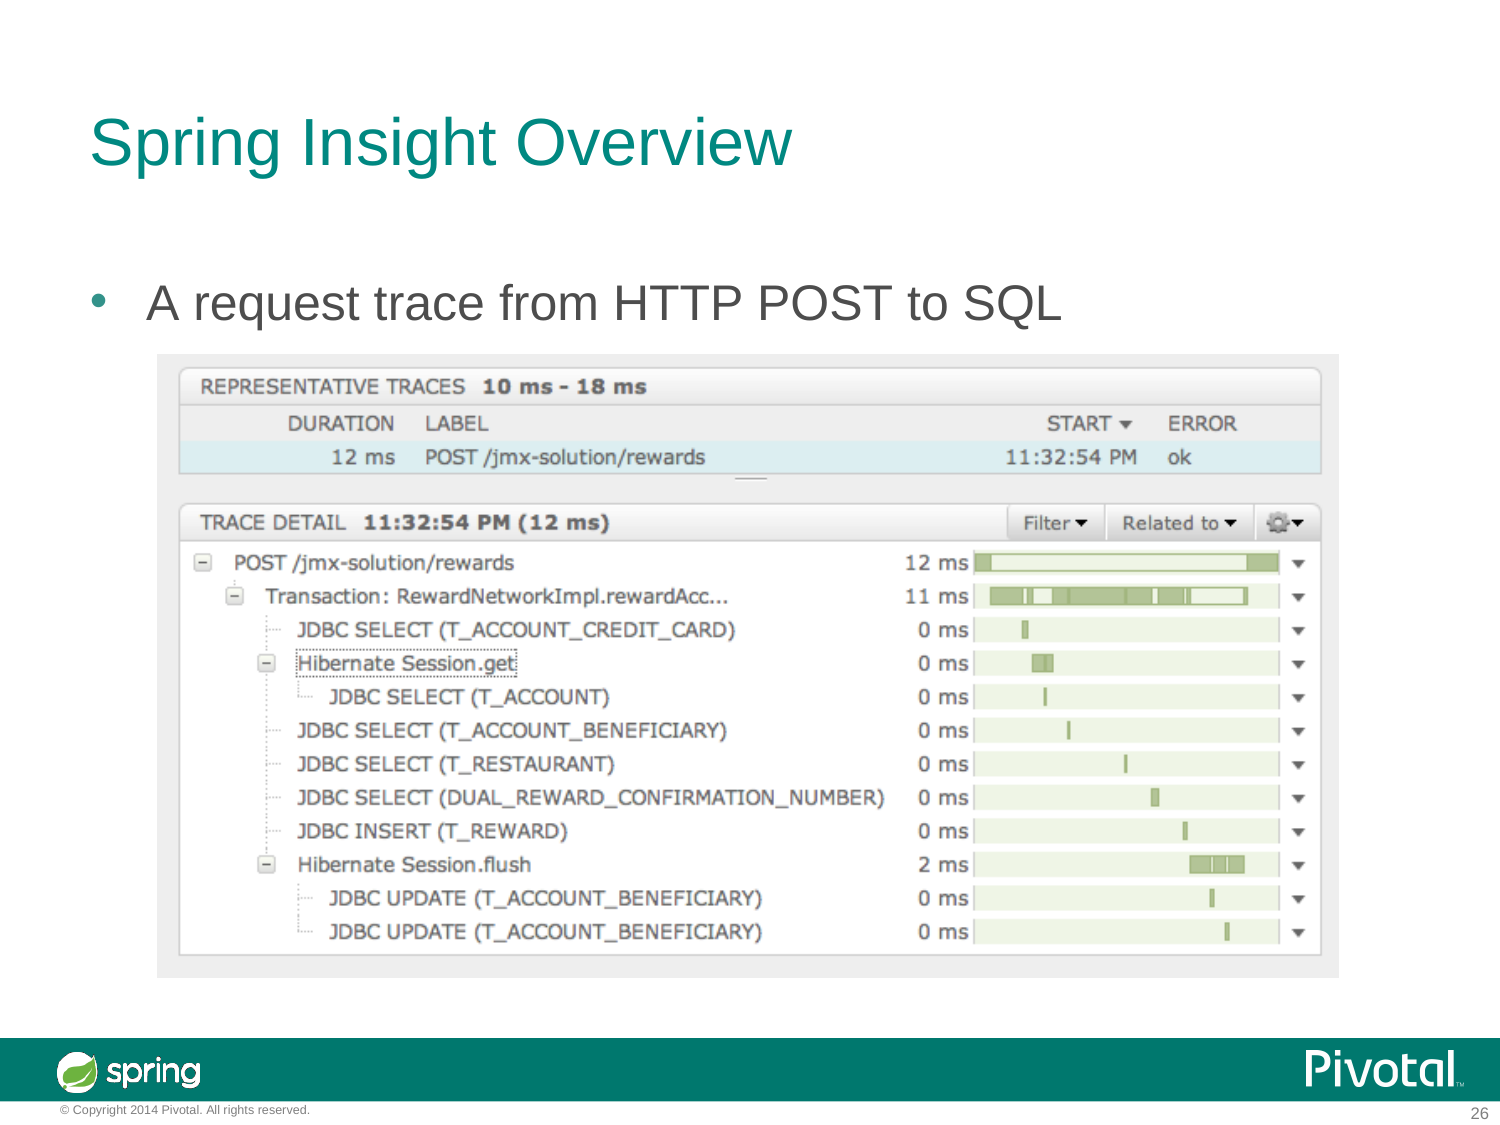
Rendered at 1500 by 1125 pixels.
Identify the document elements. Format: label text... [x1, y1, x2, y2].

list A request trace from HTTP POST to SQL [75, 262, 1426, 1005]
picture [157, 354, 1339, 978]
picture [32, 1041, 210, 1103]
picture [1306, 1050, 1464, 1087]
title Spring Insight Overview [75, 45, 1426, 233]
